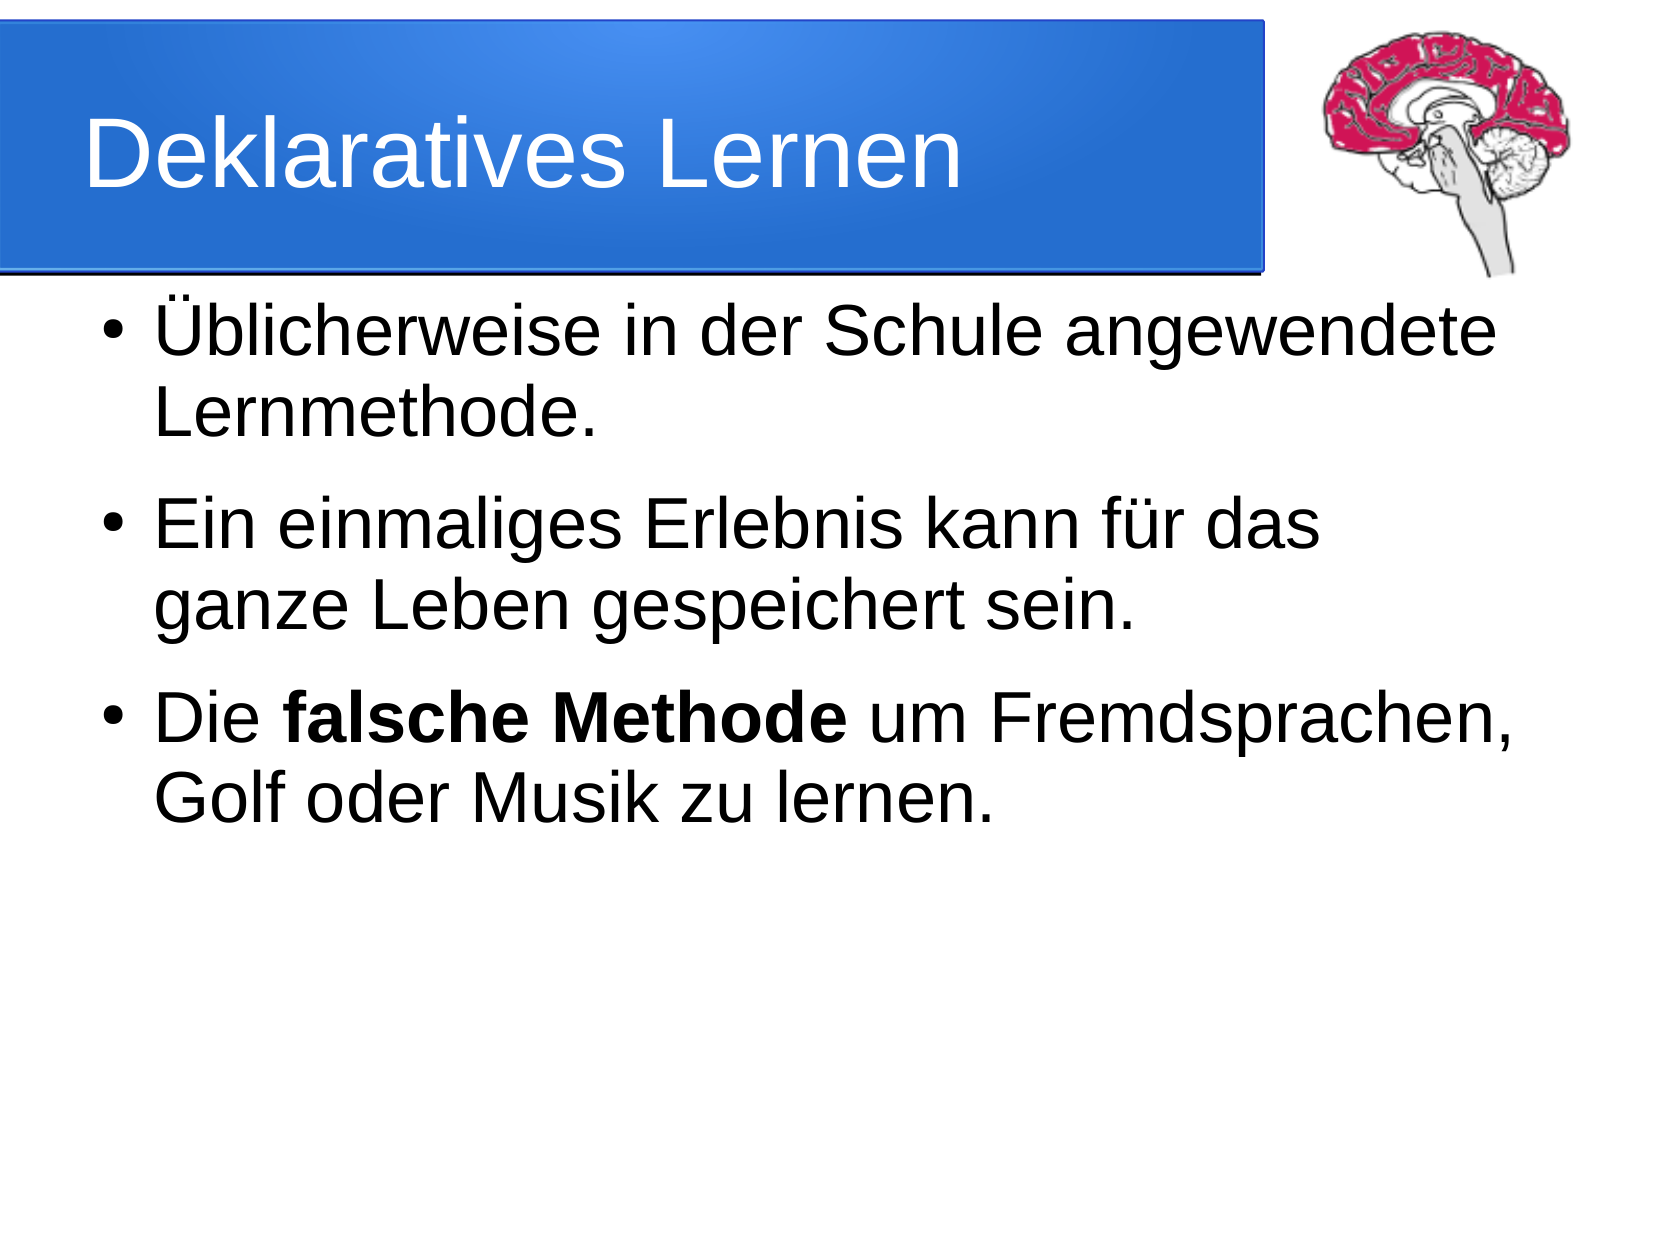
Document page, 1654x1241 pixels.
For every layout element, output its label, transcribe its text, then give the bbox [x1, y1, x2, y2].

title Deklaratives Lernen [82, 49, 1250, 257]
list Üblicherweise in der Schule angewendete Lernmethode. Ein einmaliges Erlebnis kann für das ganze Leben gespeichert sein. Die falsche Methode um Fremdsprachen, Golf oder Musik zu lernen. [82, 290, 1538, 1010]
picture [1320, 29, 1579, 282]
